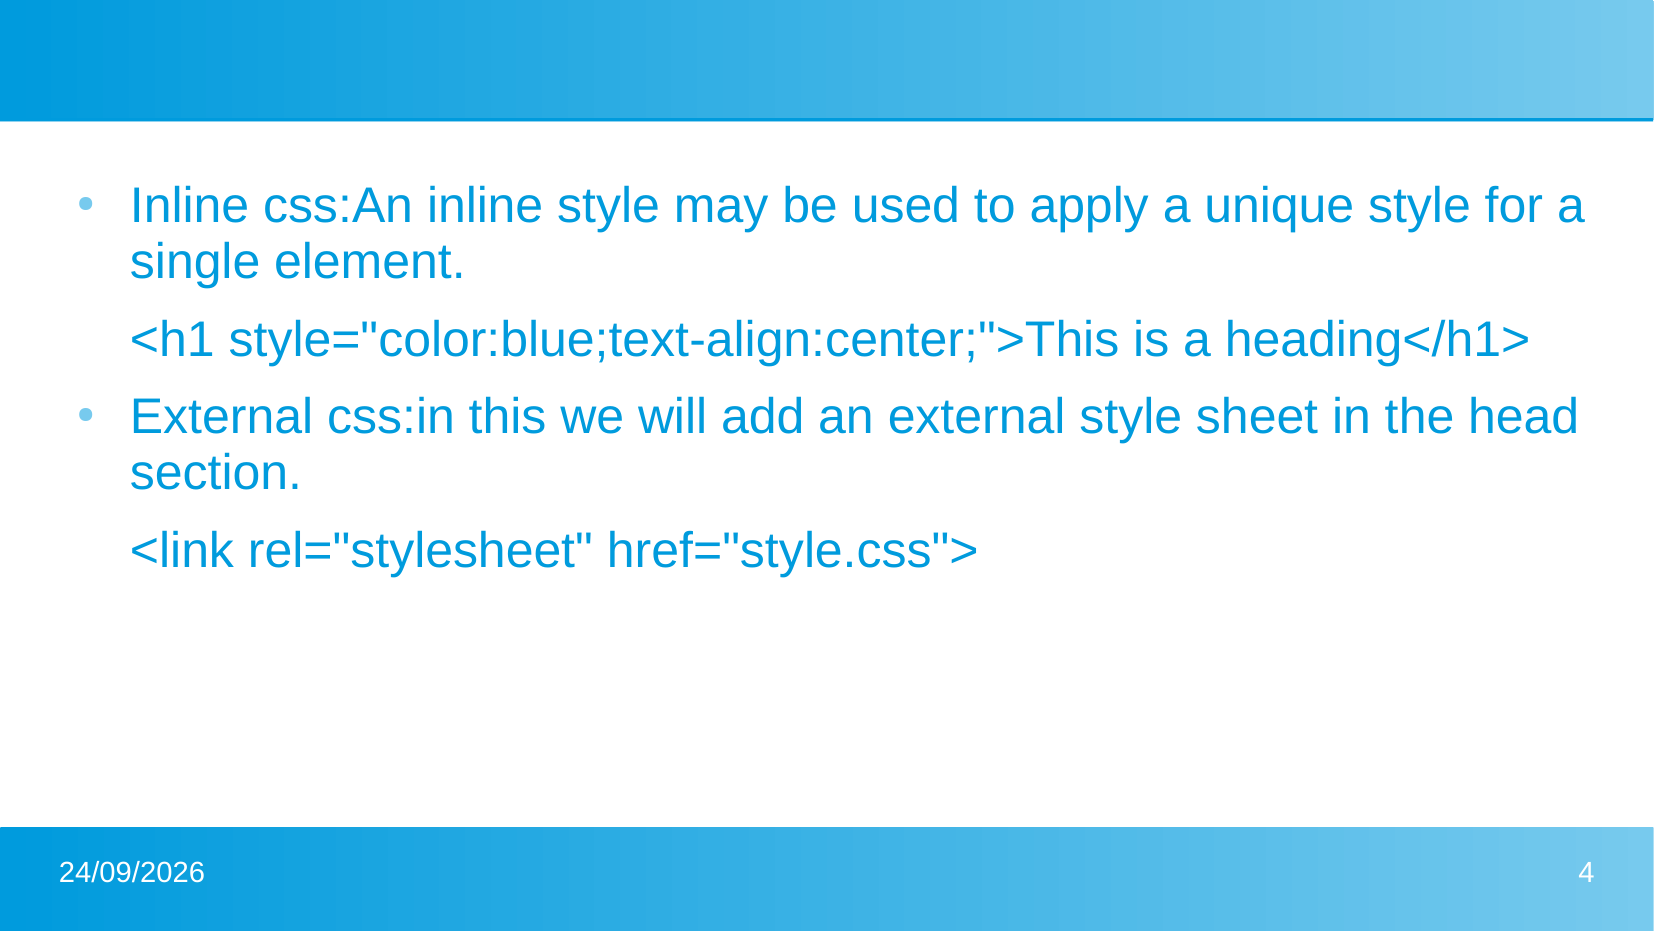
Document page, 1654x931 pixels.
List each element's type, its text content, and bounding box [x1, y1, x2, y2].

list Inline css:An inline style may be used to apply a unique style for a single element. <h1 style="color:blue;text-align:center;">This is a heading</h1> External css:in this we will add an external style sheet in the head section. <link rel="stylesheet" href="style.css"> [59, 177, 1595, 768]
